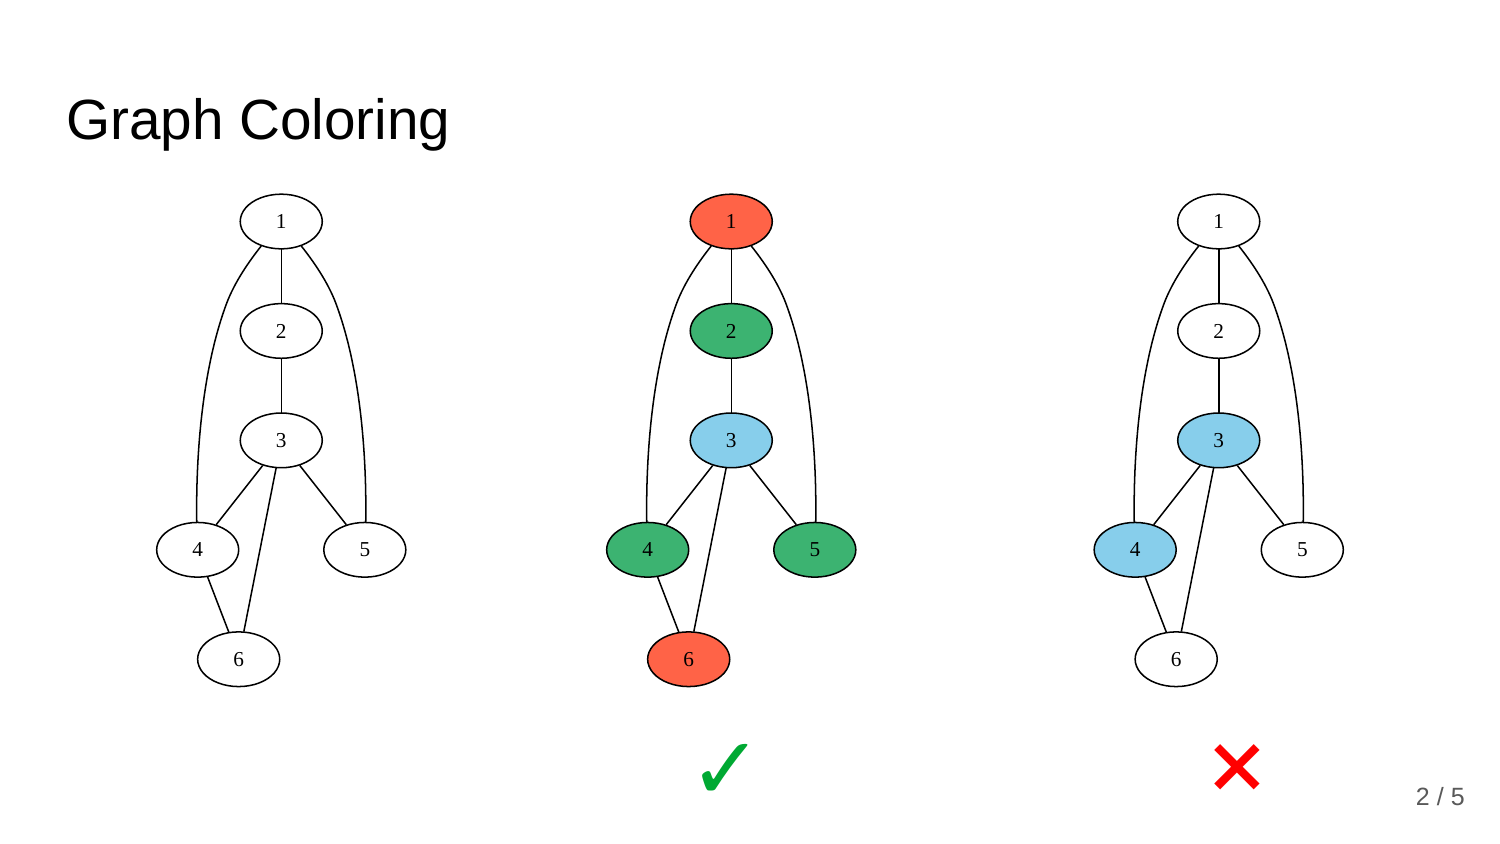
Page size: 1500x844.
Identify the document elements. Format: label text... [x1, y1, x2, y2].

title Graph Coloring [51, 72, 1449, 167]
picture [1087, 187, 1351, 694]
picture [150, 187, 413, 694]
text_box ˟ [1200, 712, 1313, 844]
picture [600, 187, 863, 694]
text_box ✓ [675, 712, 788, 826]
